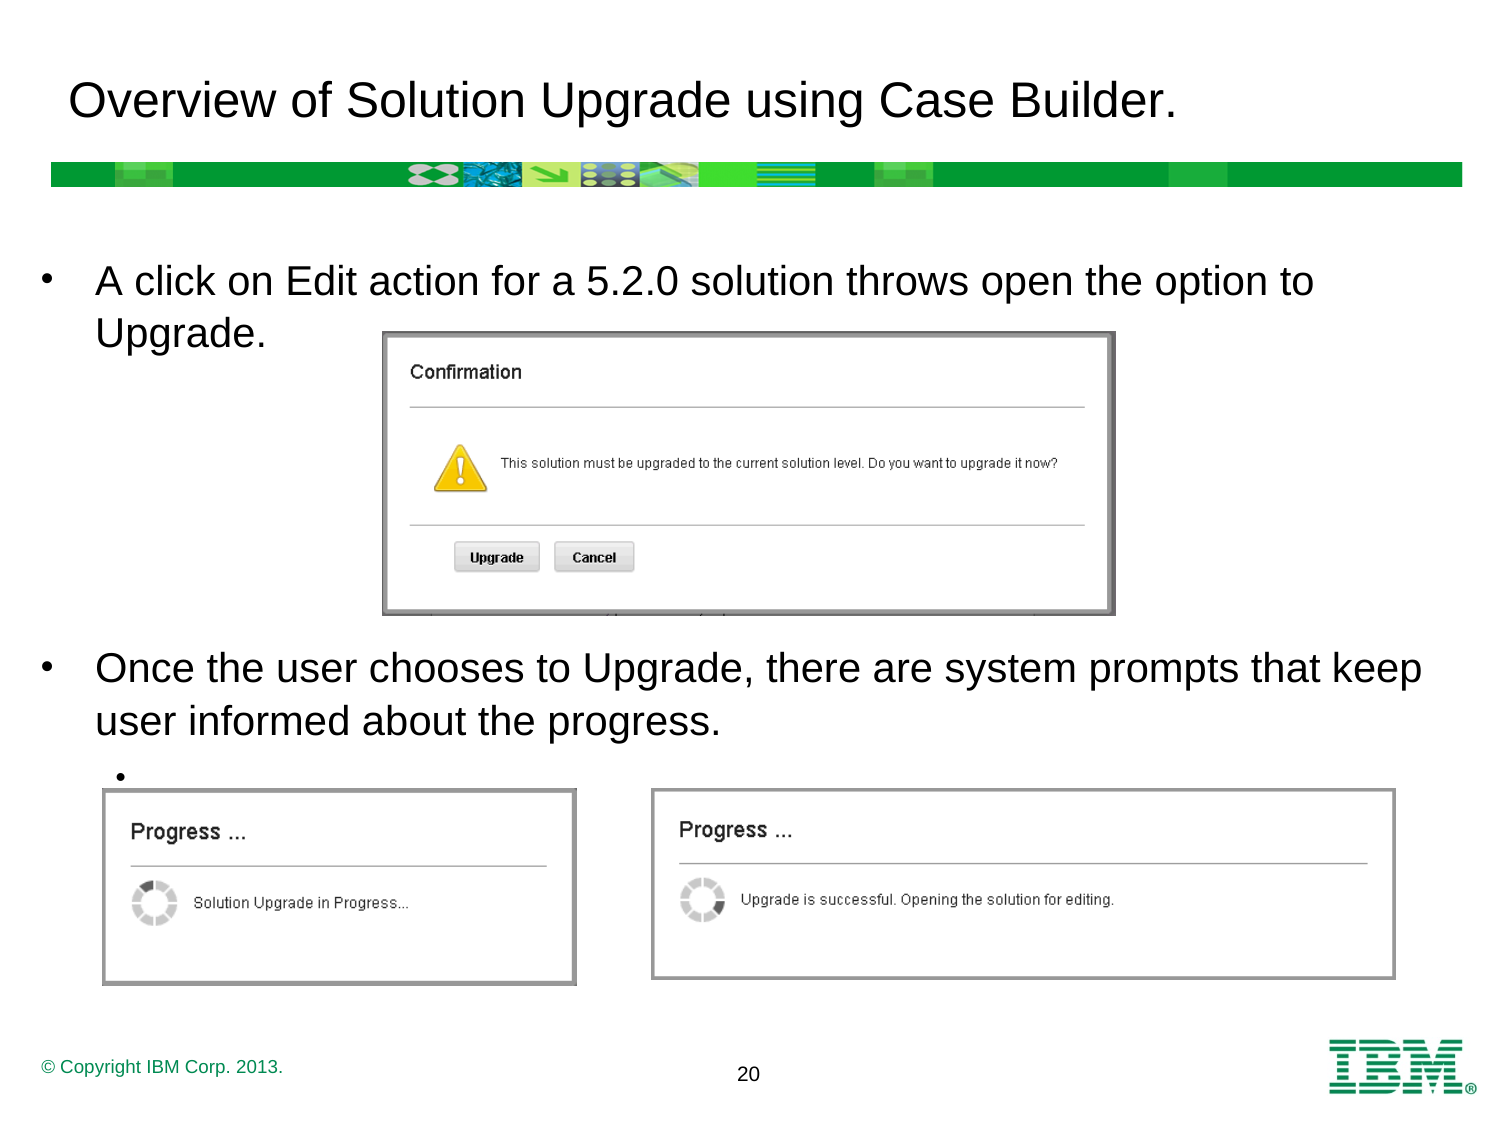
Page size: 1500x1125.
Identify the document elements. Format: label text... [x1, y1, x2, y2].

picture [50, 161, 1463, 189]
picture [102, 788, 577, 986]
list A click on Edit action for a 5.2.0 solution throws open the option to Upgrade. Once the user chooses to Upgrade, there are system prompts that keep user informed about the progress. [24, 243, 1463, 1038]
picture [1327, 1037, 1479, 1096]
picture [651, 788, 1396, 980]
title Overview of Solution Upgrade using Case Builder. [53, 58, 1239, 135]
picture [382, 331, 1116, 616]
